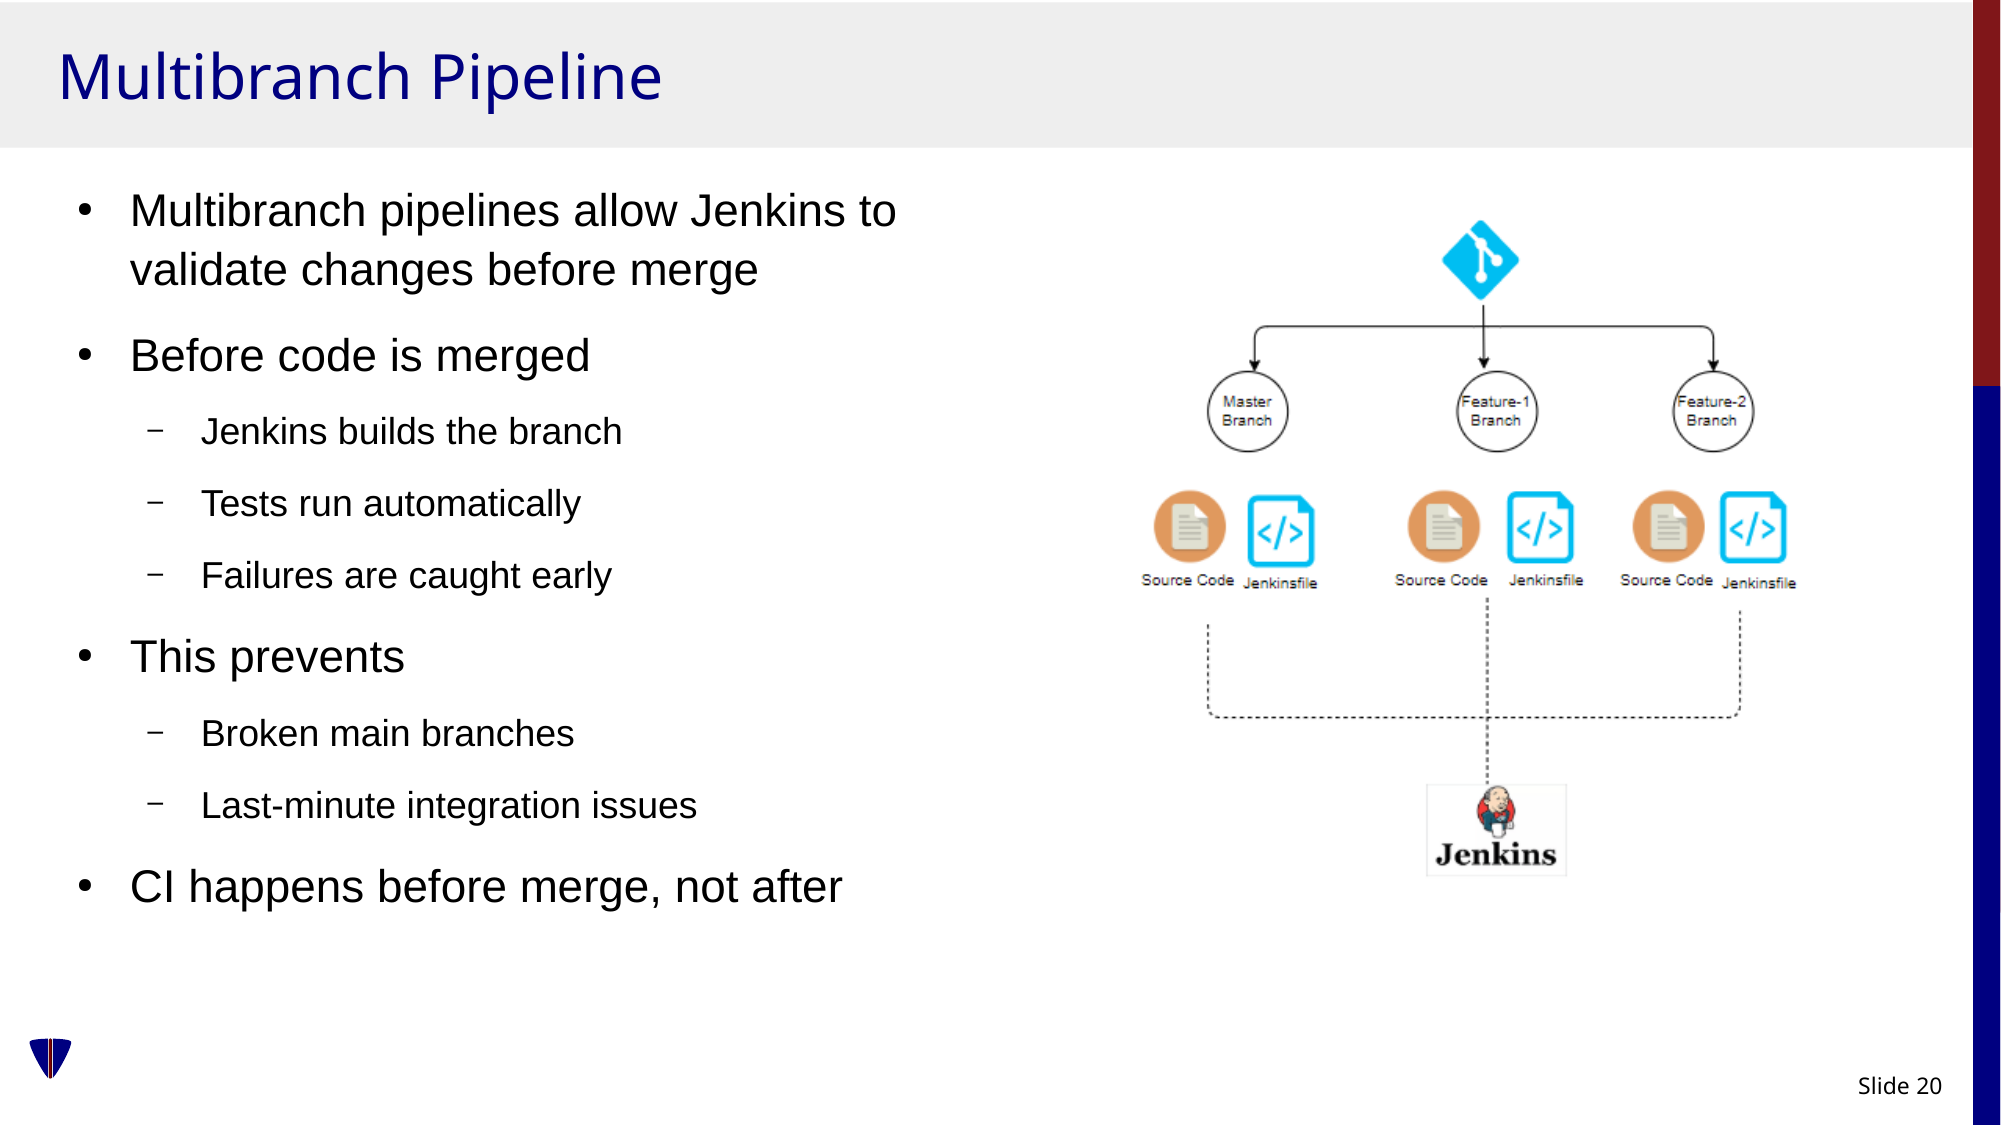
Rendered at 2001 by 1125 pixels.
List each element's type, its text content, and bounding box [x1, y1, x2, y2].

picture [1137, 213, 1802, 886]
title Multibranch Pipeline [0, 2, 1973, 148]
list Multibranch pipelines allow Jenkins to validate changes before merge Before code is merged Jenkins builds the branch Tests run automatically Failures are caught early This prevents Broken main branches Last-minute integration issues CI happens before merge, not after [59, 177, 945, 1034]
